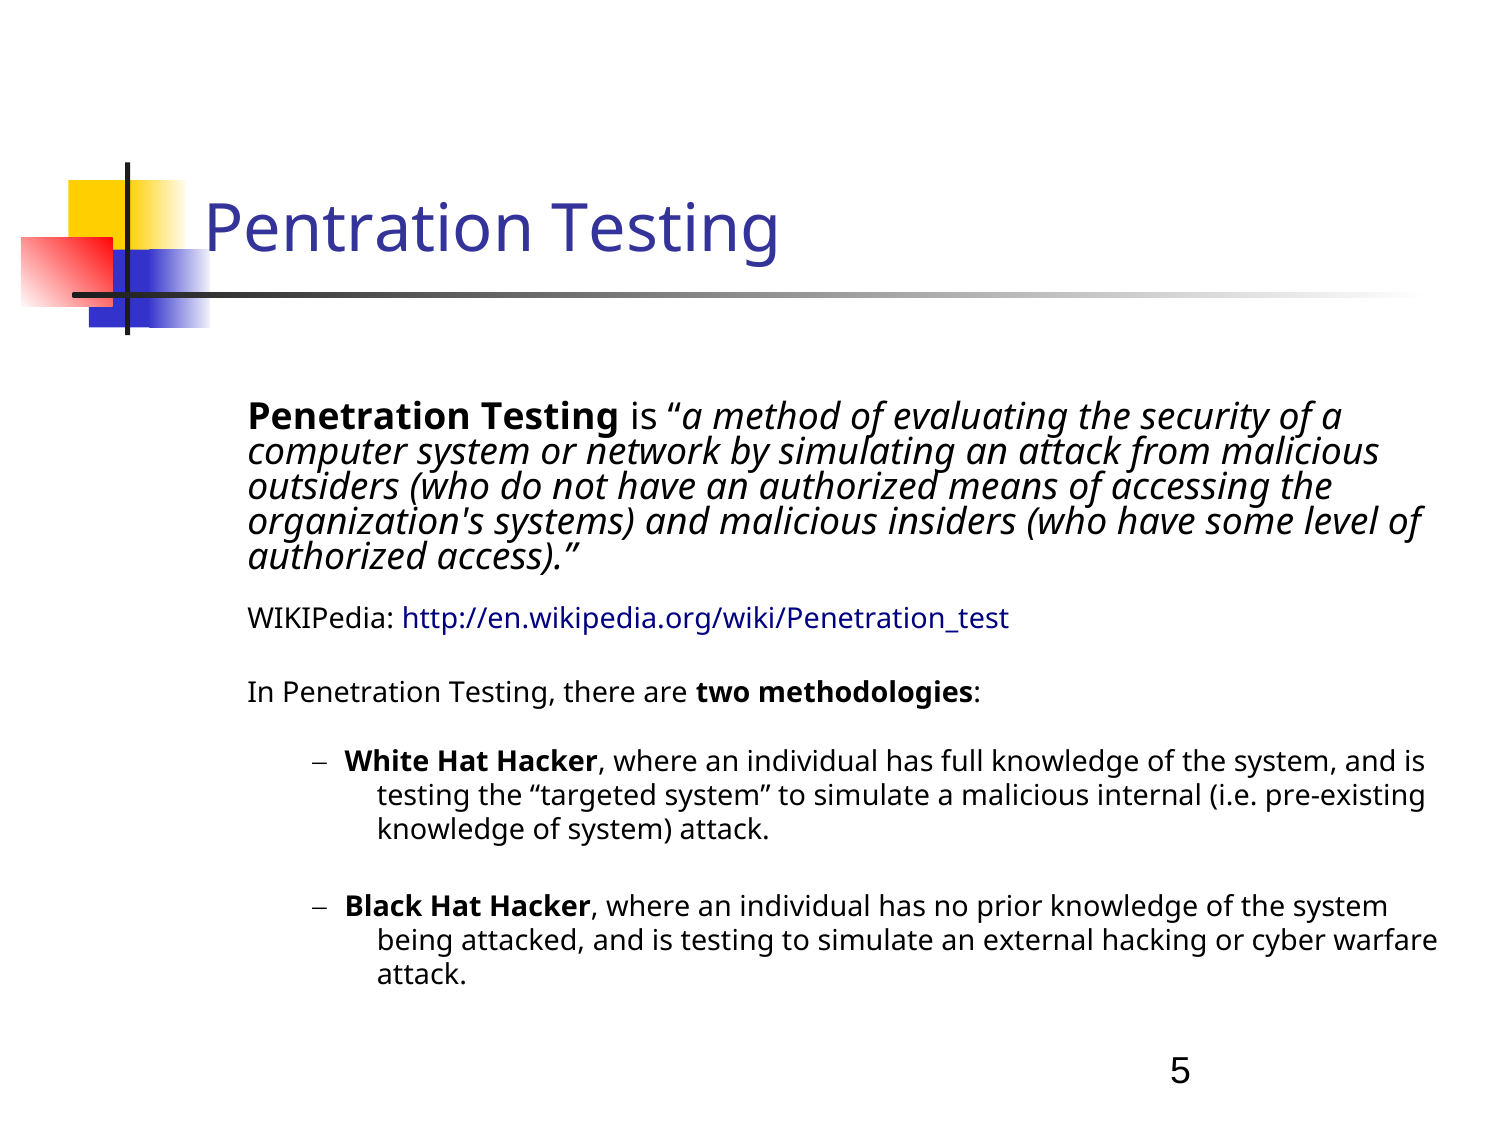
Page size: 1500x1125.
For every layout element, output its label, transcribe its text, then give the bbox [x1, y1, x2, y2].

list Penetration Testing is “a method of evaluating the security of a computer system or network by simulating an attack from malicious outsiders (who do not have an authorized means of accessing the organization's systems) and malicious insiders (who have some level of authorized access).” WIKIPedia: http://en.wikipedia.org/wiki/Penetration_test In Penetration Testing, there are two methodologies: White Hat Hacker, where an individual has full knowledge of the system, and is testing the “targeted system” to simulate a malicious internal (i.e. pre-existing knowledge of system) attack. Black Hat Hacker, where an individual has no prior knowledge of the system being attacked, and is testing to simulate an external hacking or cyber warfare attack. [193, 331, 1469, 1007]
title Pentration Testing [188, 35, 1468, 276]
